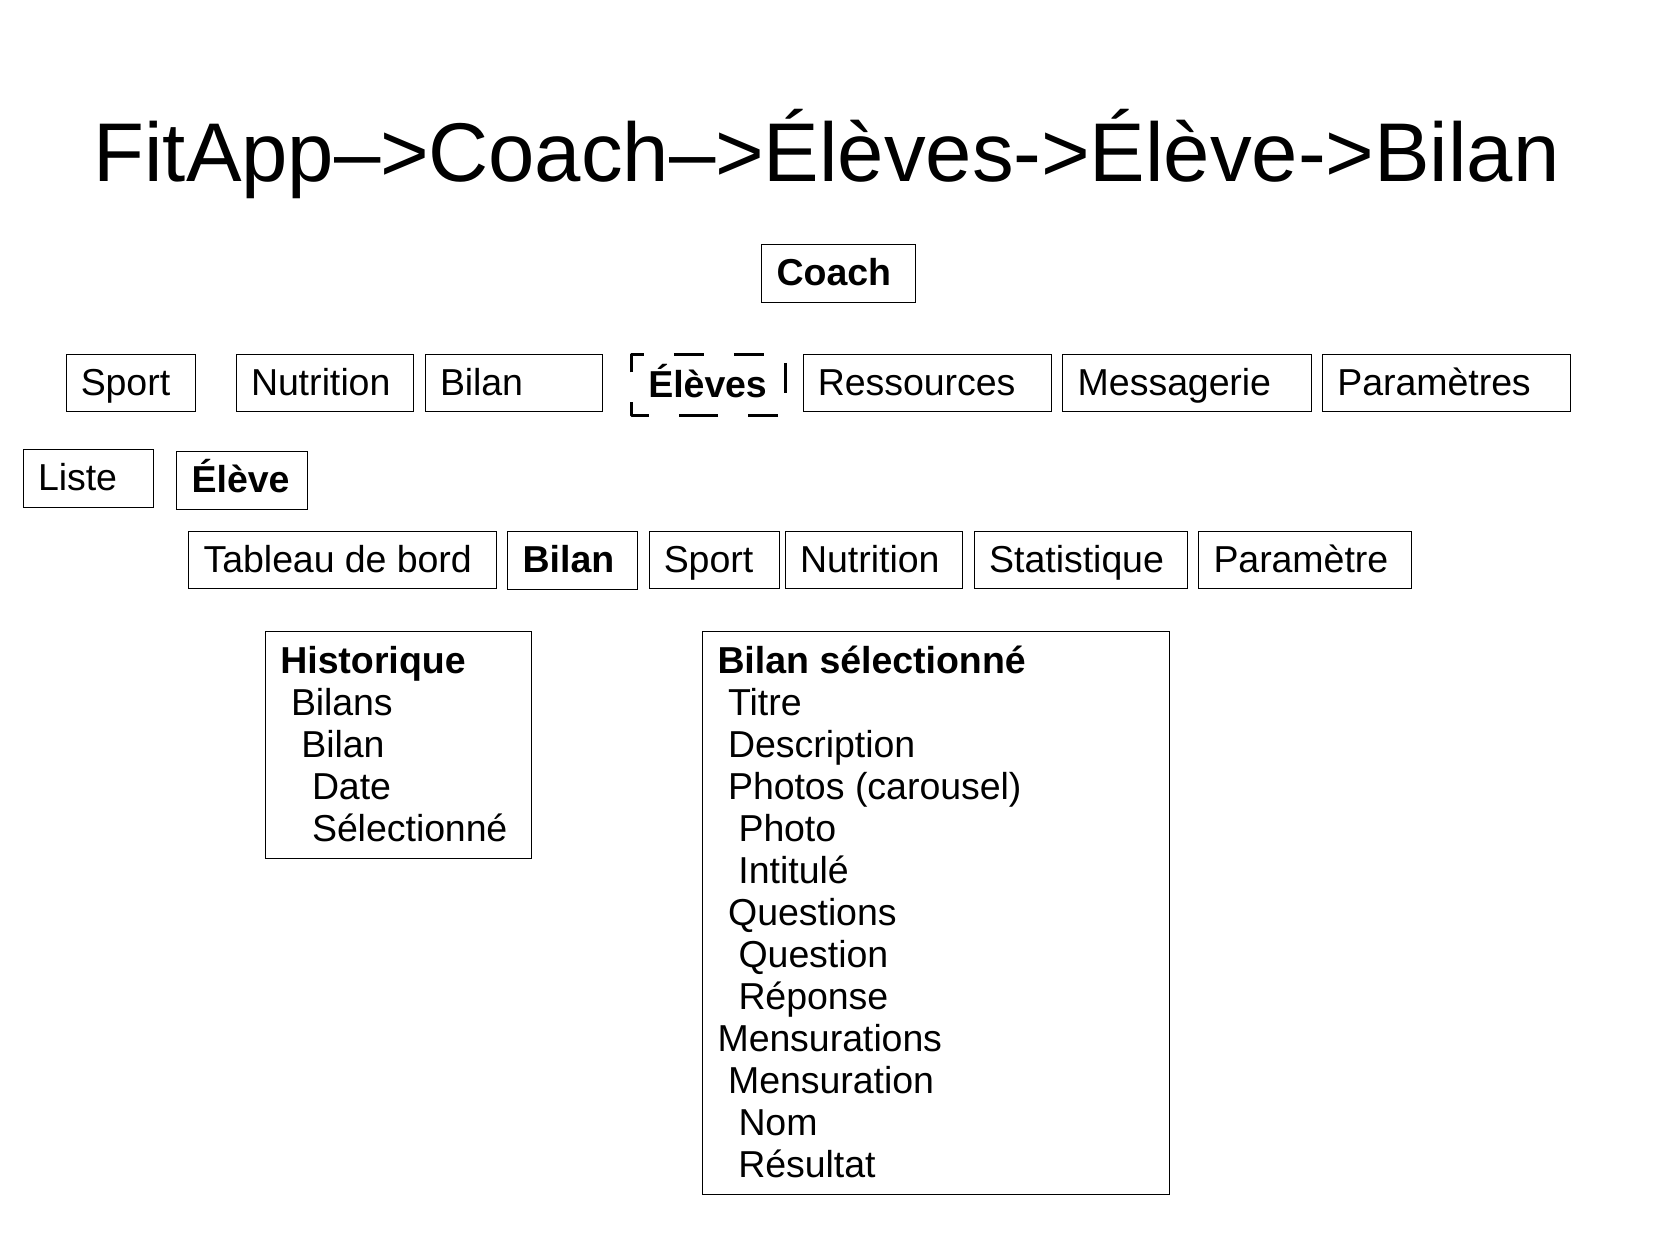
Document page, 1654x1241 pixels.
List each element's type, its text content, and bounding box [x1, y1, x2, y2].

text_box Nutrition [236, 354, 414, 412]
text_box Paramètre [1198, 531, 1412, 589]
text_box Ressources [803, 354, 1052, 412]
text_box Élève [176, 451, 308, 510]
text_box Statistique [974, 531, 1188, 589]
text_box Coach [761, 244, 916, 303]
text_box Paramètres [1322, 354, 1571, 412]
text_box Sport [66, 354, 196, 412]
text_box Historique Bilans Bilan Date Sélectionné [265, 631, 532, 859]
text_box Bilan sélectionné Titre Description Photos (carousel) Photo Intitulé Questions Question Réponse Mensurations Mensuration Nom Résultat [702, 631, 1170, 1195]
text_box Nutrition [785, 531, 963, 589]
text_box Bilan [425, 354, 603, 412]
text_box Bilan [507, 531, 638, 590]
text_box Élèves [631, 354, 786, 416]
text_box Liste [23, 449, 154, 508]
text_box Messagerie [1062, 354, 1312, 412]
text_box Tableau de bord [188, 531, 497, 589]
title FitApp–>Coach–>Élèves->Élève->Bilan [11, 49, 1642, 257]
text_box Sport [649, 531, 780, 589]
